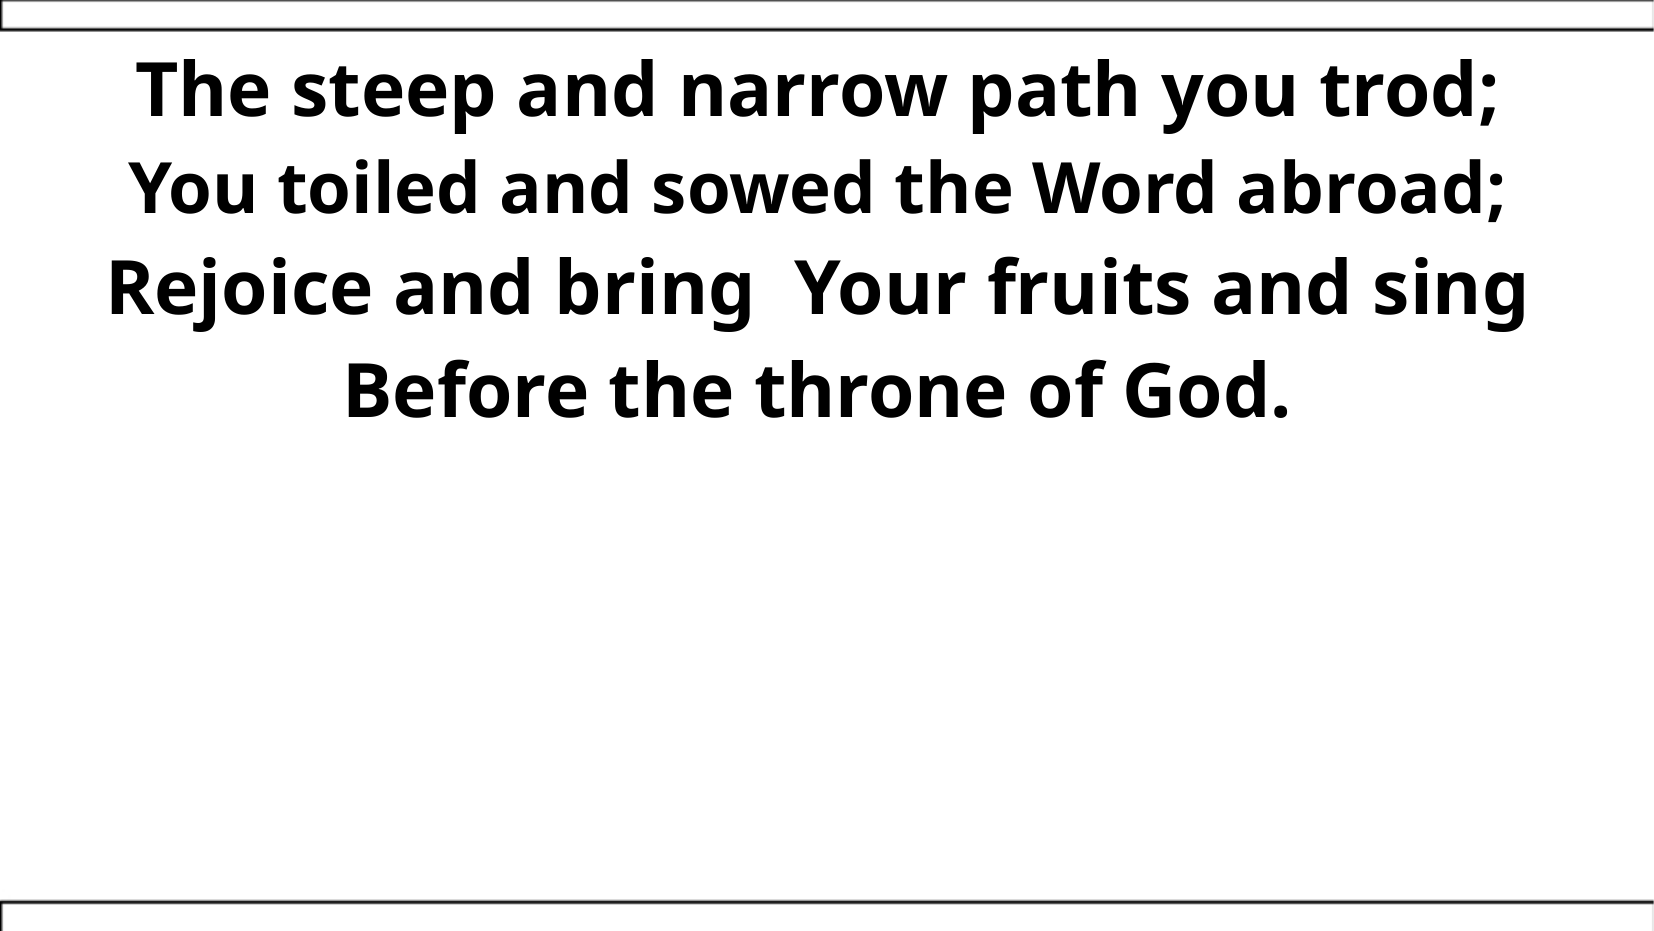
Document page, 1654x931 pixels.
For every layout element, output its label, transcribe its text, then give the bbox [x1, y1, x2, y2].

picture [0, 0, 1654, 931]
title The steep and narrow path you trod; You toiled and sowed the Word abroad; Rejoice and bring Your fruits and sing Before the throne of God. [90, 35, 1546, 436]
